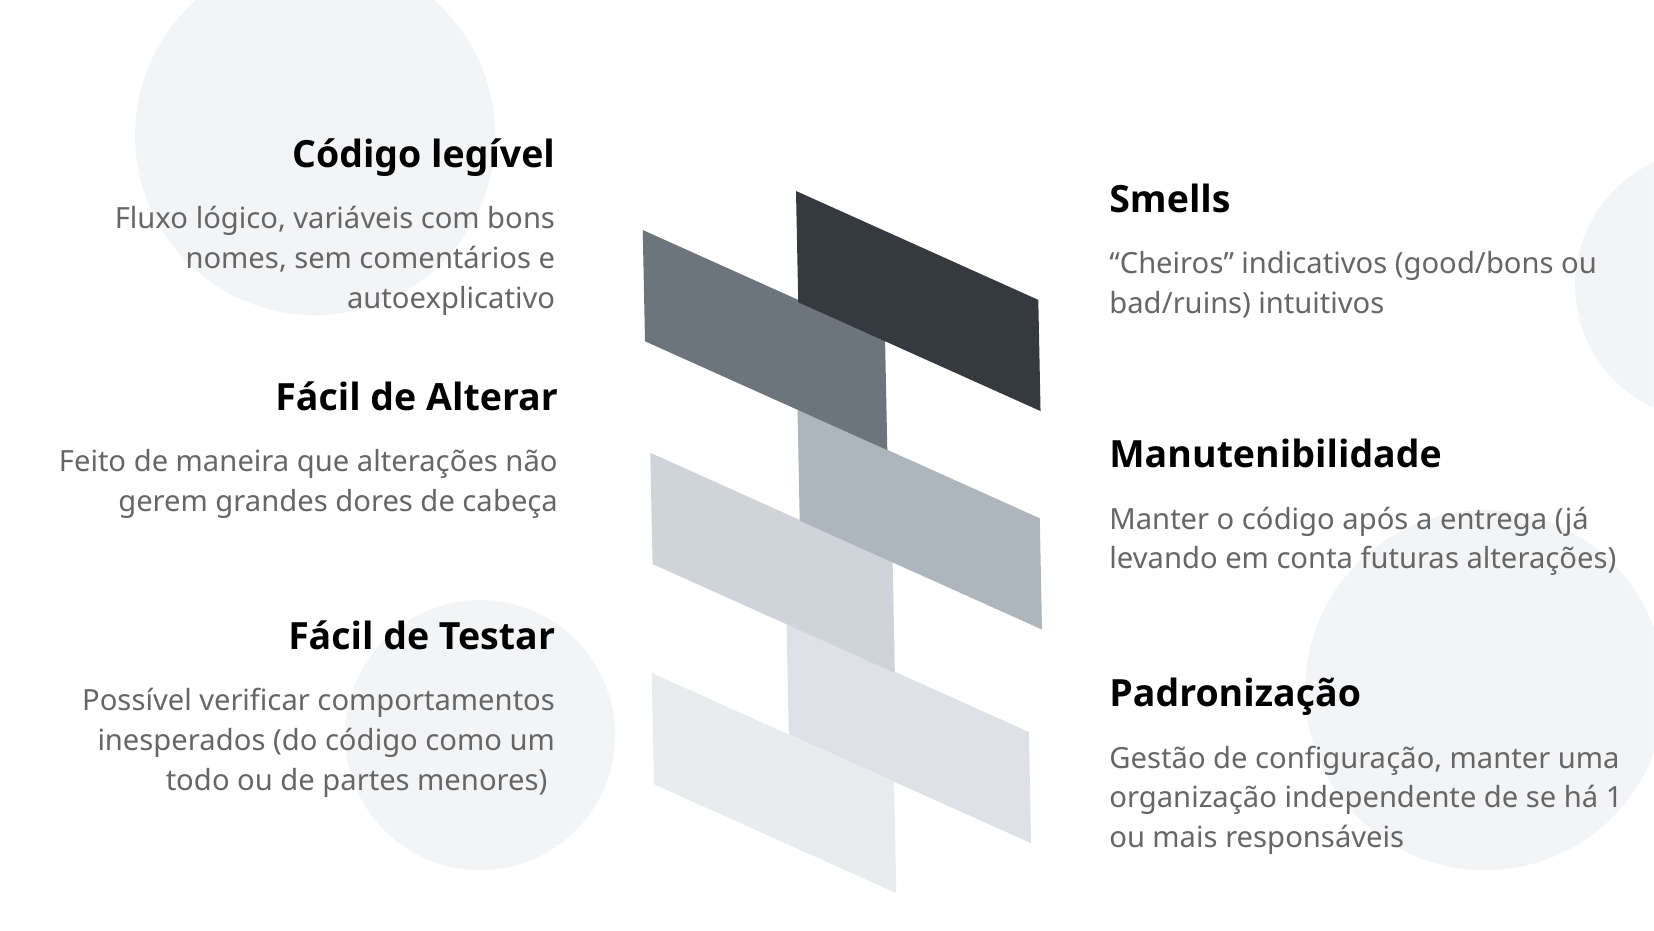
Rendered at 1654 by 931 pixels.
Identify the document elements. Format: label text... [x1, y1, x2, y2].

text_box Fluxo lógico, variáveis com bons nomes, sem comentários e autoexplicativo [15, 190, 571, 325]
text_box Smells [1094, 165, 1425, 231]
text_box Gestão de configuração, manter uma organização independente de se há 1 ou mais responsáveis [1094, 729, 1650, 864]
text_box Manter o código após a entrega (já levando em conta futuras alterações) [1094, 490, 1650, 614]
text_box Fácil de Alterar [243, 362, 574, 429]
text_box Fácil de Testar [240, 602, 571, 668]
text_box Possível verificar comportamentos inesperados (do código como um todo ou de partes menores) [15, 672, 571, 807]
text_box “Cheiros” indicativos (good/bons ou bad/ruins) intuitivos [1094, 235, 1650, 358]
text_box Manutenibilidade [1094, 420, 1477, 538]
text_box Padronização [1094, 659, 1425, 726]
text_box Código legível [240, 120, 571, 186]
text_box Feito de maneira que alterações não gerem grandes dores de cabeça [18, 432, 574, 608]
